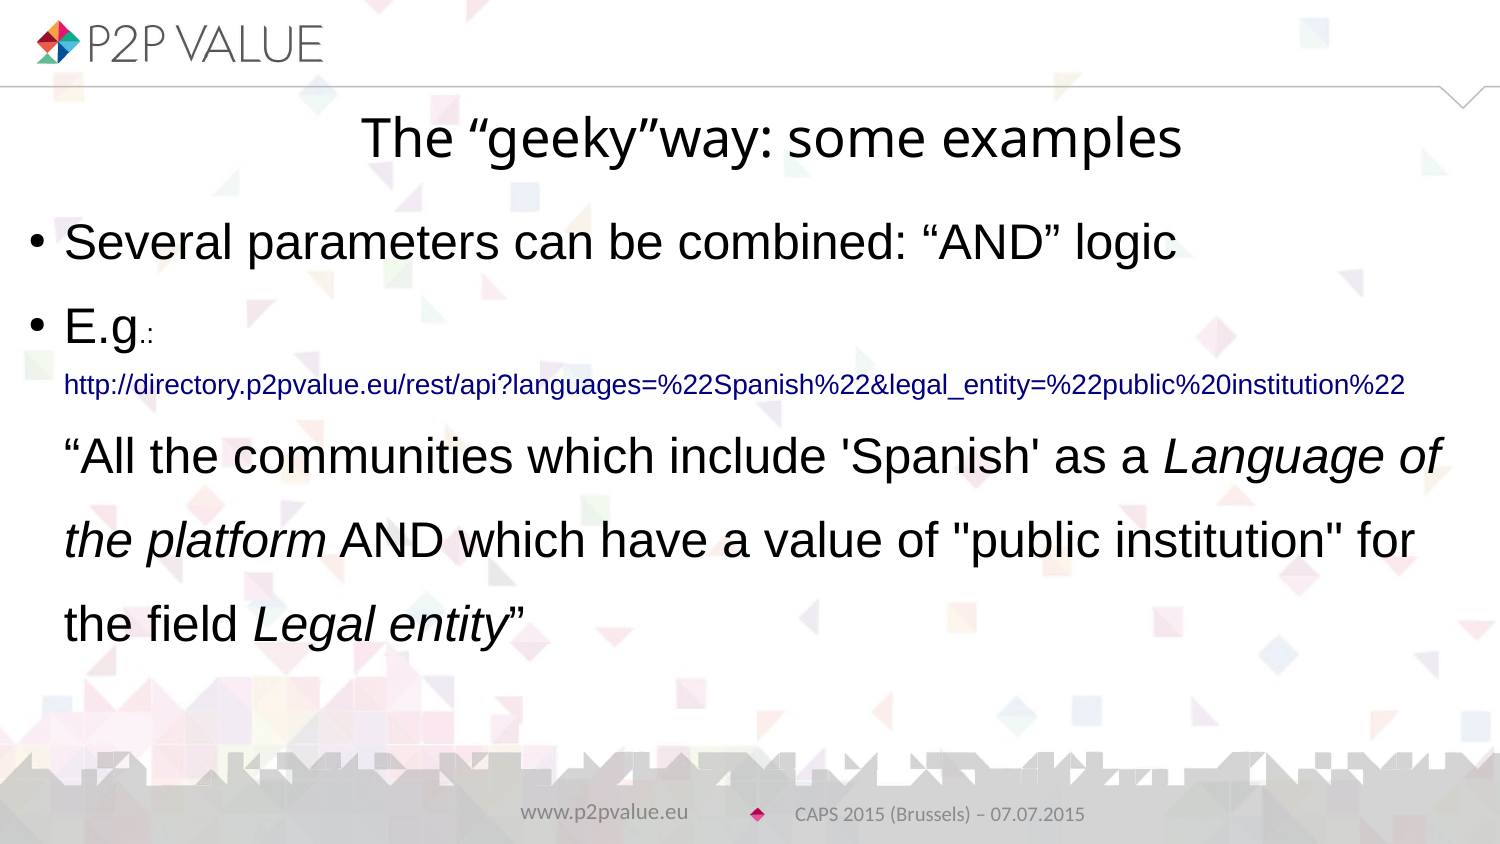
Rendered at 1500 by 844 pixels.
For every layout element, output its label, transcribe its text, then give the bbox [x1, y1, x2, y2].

text_box www.p2pvalue.eu [514, 790, 733, 830]
subtitle Several parameters can be combined: “AND” logic E.g.: http://directory.p2pvalue.eu/rest/api?languages=%22Spanish%22&legal_entity=%22public%20institution%22 “All the communities which include 'Spanish' as a Language of the platform AND which have a value of "public institution" for the field Legal entity” [15, 180, 1496, 736]
text_box CAPS 2015 (Brussels) – 07.07.2015 [781, 790, 1474, 836]
picture [0, 0, 1500, 844]
title The “geeky”way: some examples [105, 92, 1441, 180]
